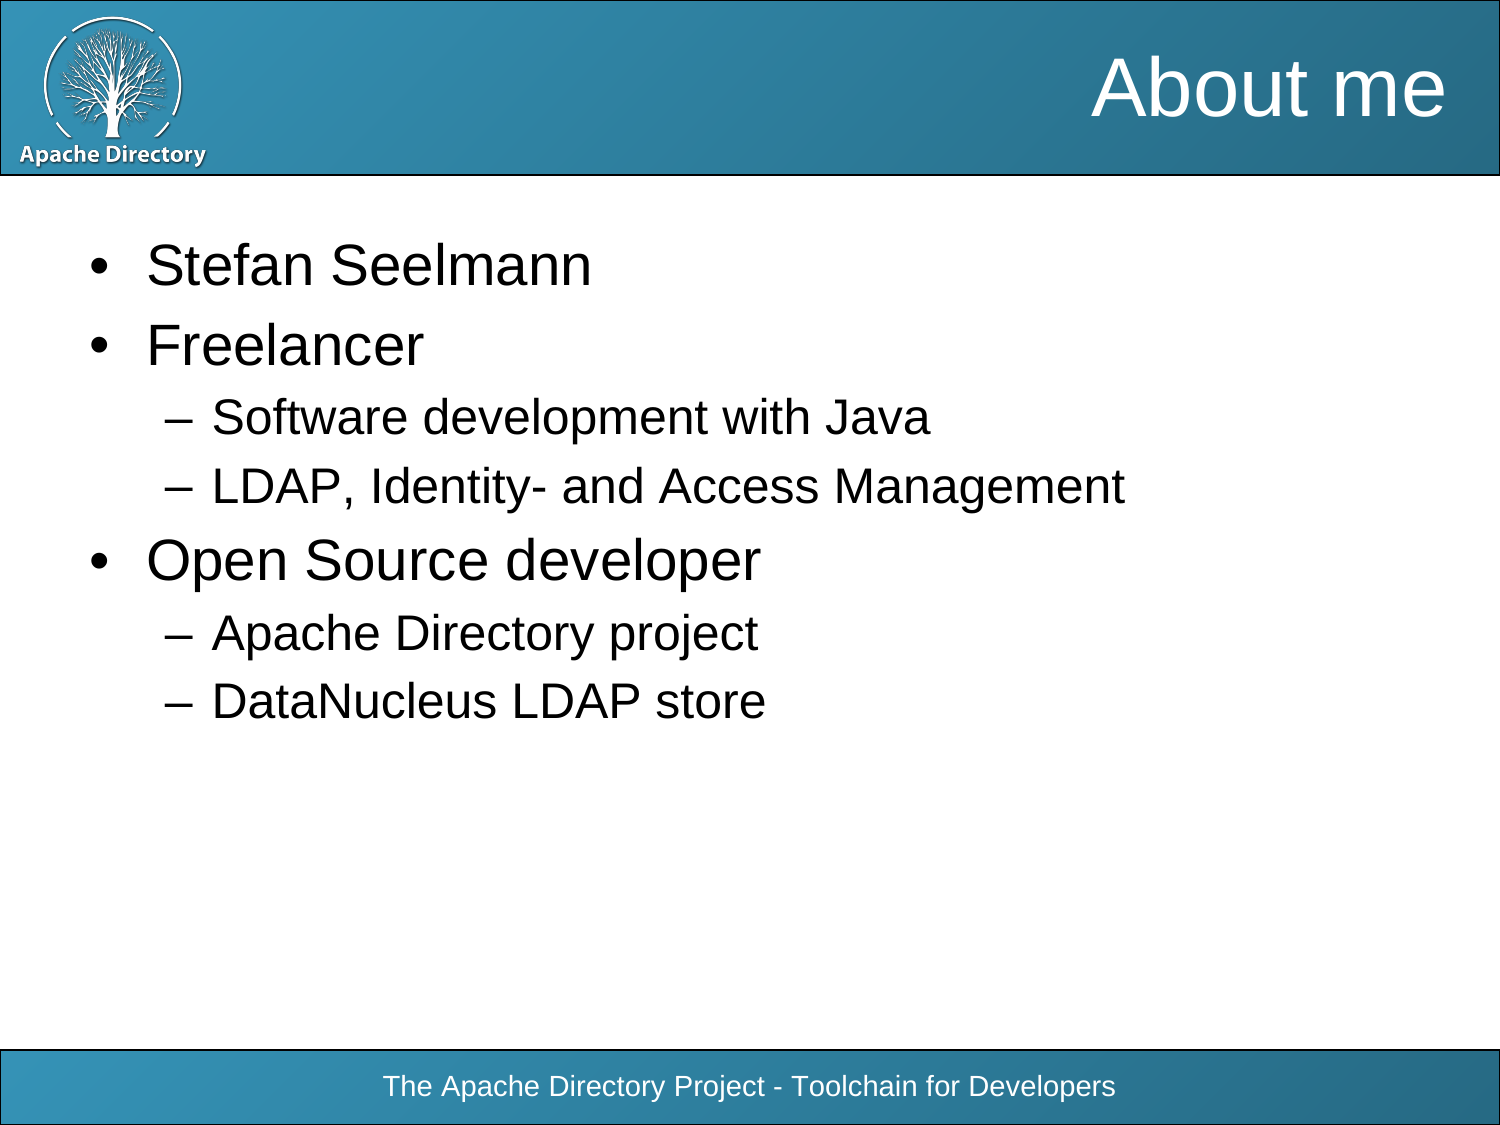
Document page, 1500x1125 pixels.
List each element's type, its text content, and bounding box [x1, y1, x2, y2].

picture [12, 12, 213, 173]
title About me [237, 12, 1463, 163]
list Stefan Seelmann Freelancer Software development with Java LDAP, Identity- and Access Management Open Source developer Apache Directory project DataNucleus LDAP store [75, 224, 1426, 1013]
